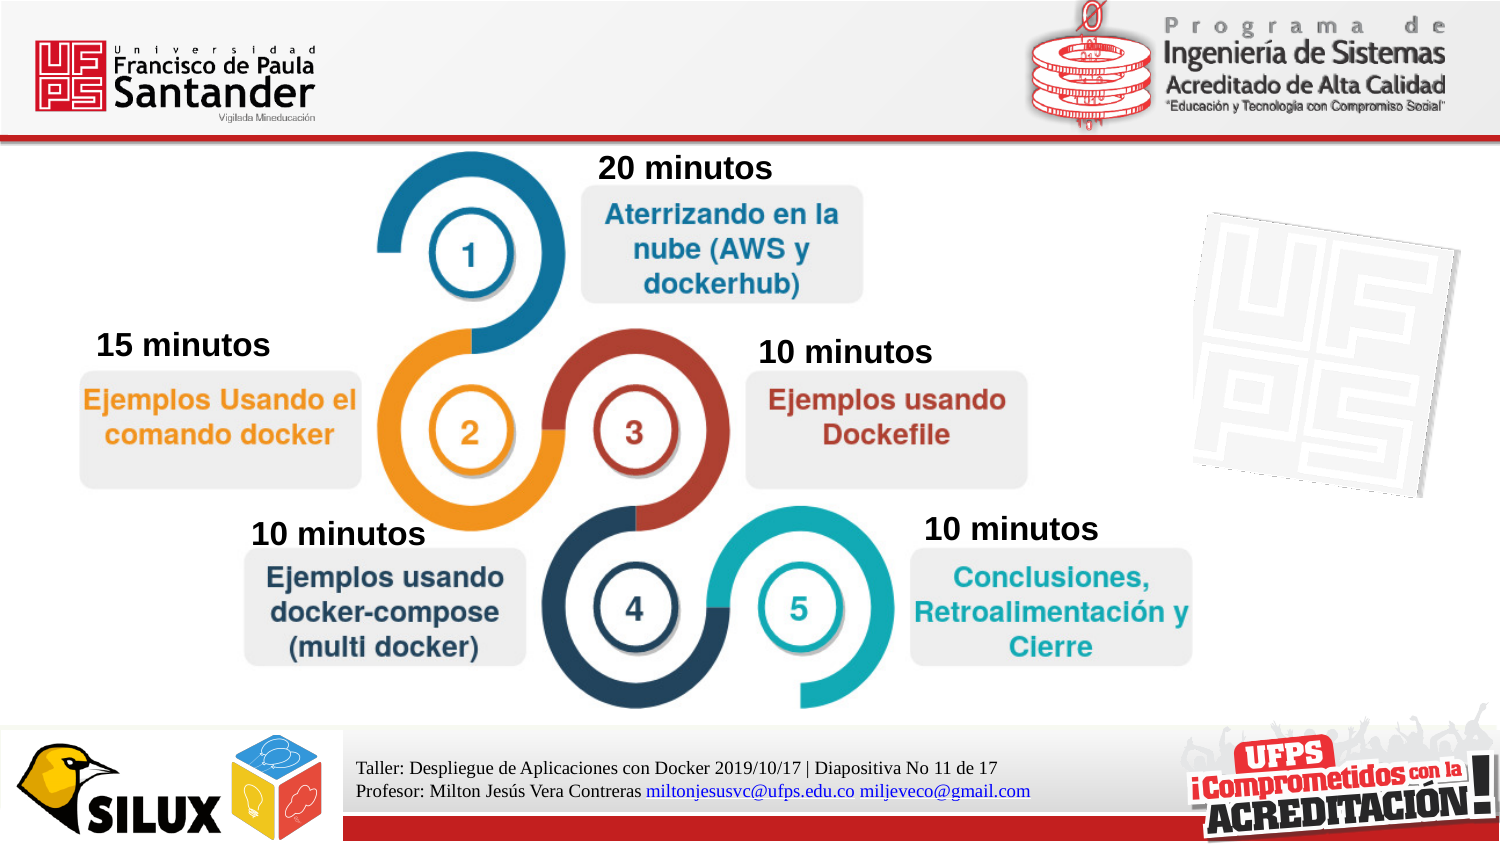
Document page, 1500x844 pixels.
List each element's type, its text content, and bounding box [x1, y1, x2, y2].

text_box 10 minutos [236, 507, 442, 560]
text_box 15 minutos [81, 318, 287, 371]
picture [79, 151, 1500, 844]
text_box 20 minutos [583, 141, 789, 194]
picture [11, 734, 329, 842]
text_box 10 minutos [743, 326, 949, 378]
picture [20, 33, 324, 131]
picture [1023, 0, 1445, 135]
text_box 10 minutos [909, 503, 1115, 556]
